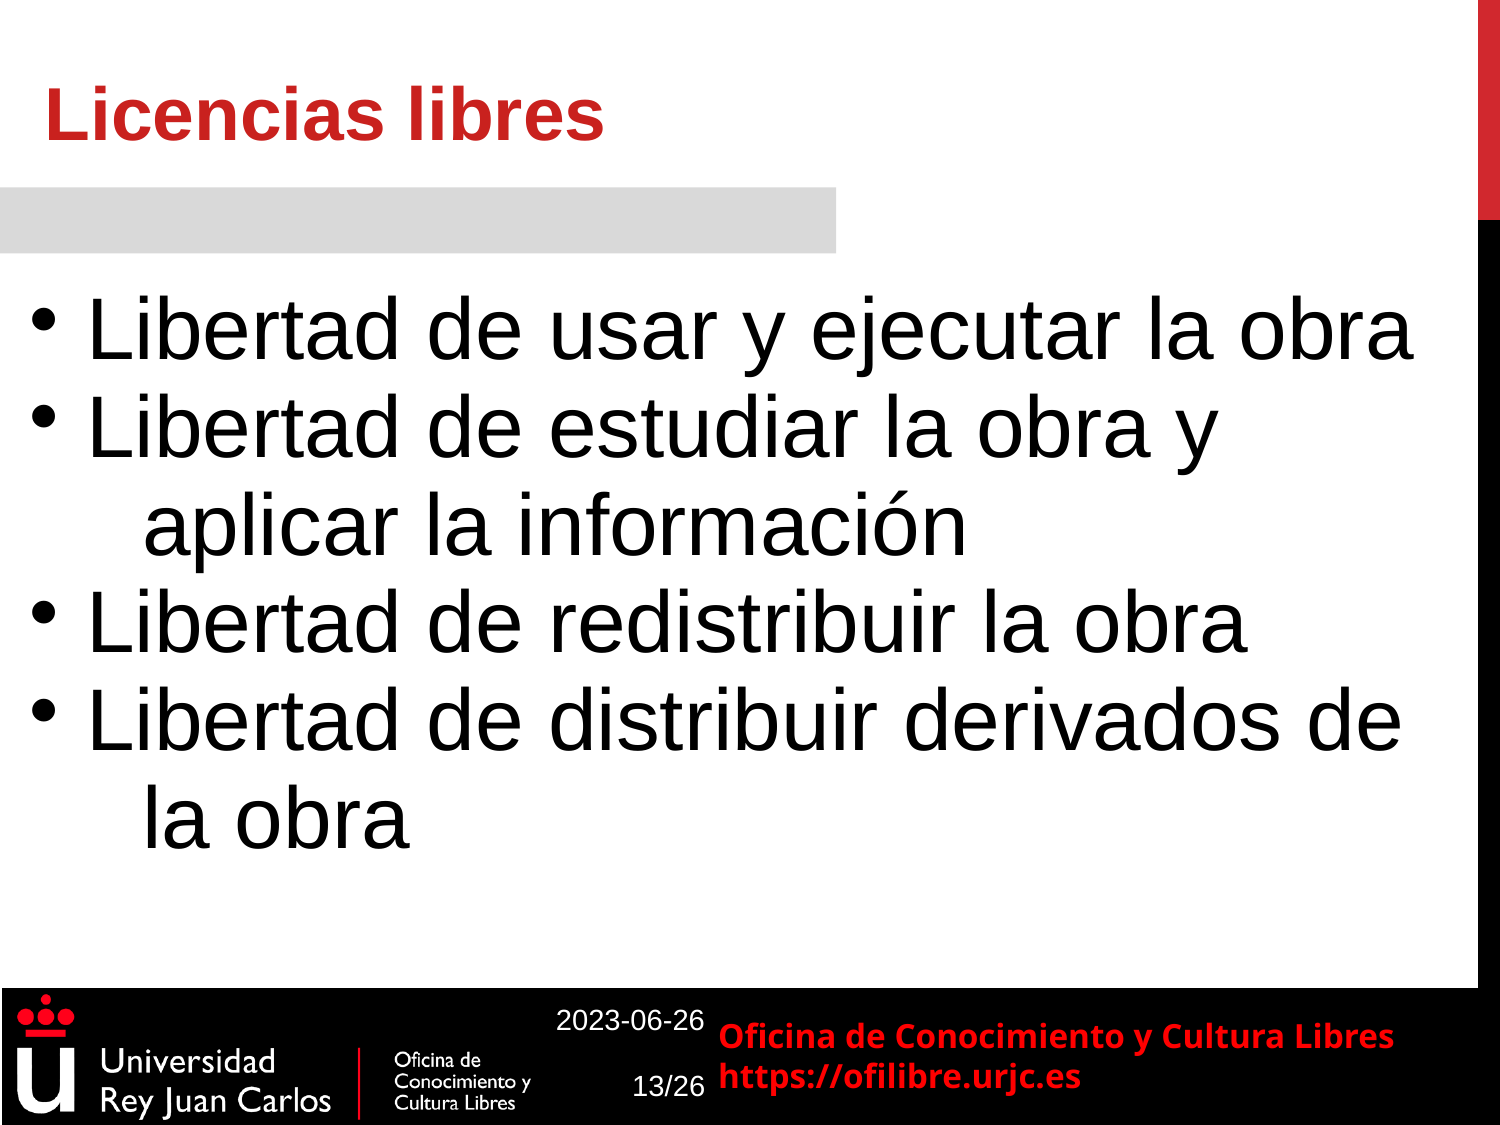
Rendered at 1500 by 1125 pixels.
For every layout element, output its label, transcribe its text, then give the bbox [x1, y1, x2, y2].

text_box Licencias libres [30, 64, 1306, 248]
picture [17, 994, 531, 1120]
title [75, 7, 1425, 196]
text_box Libertad de usar y ejecutar la obra Libertad de estudiar la obra y aplicar la información Libertad de redistribuir la obra Libertad de distribuir derivados de la obra [15, 273, 1471, 886]
